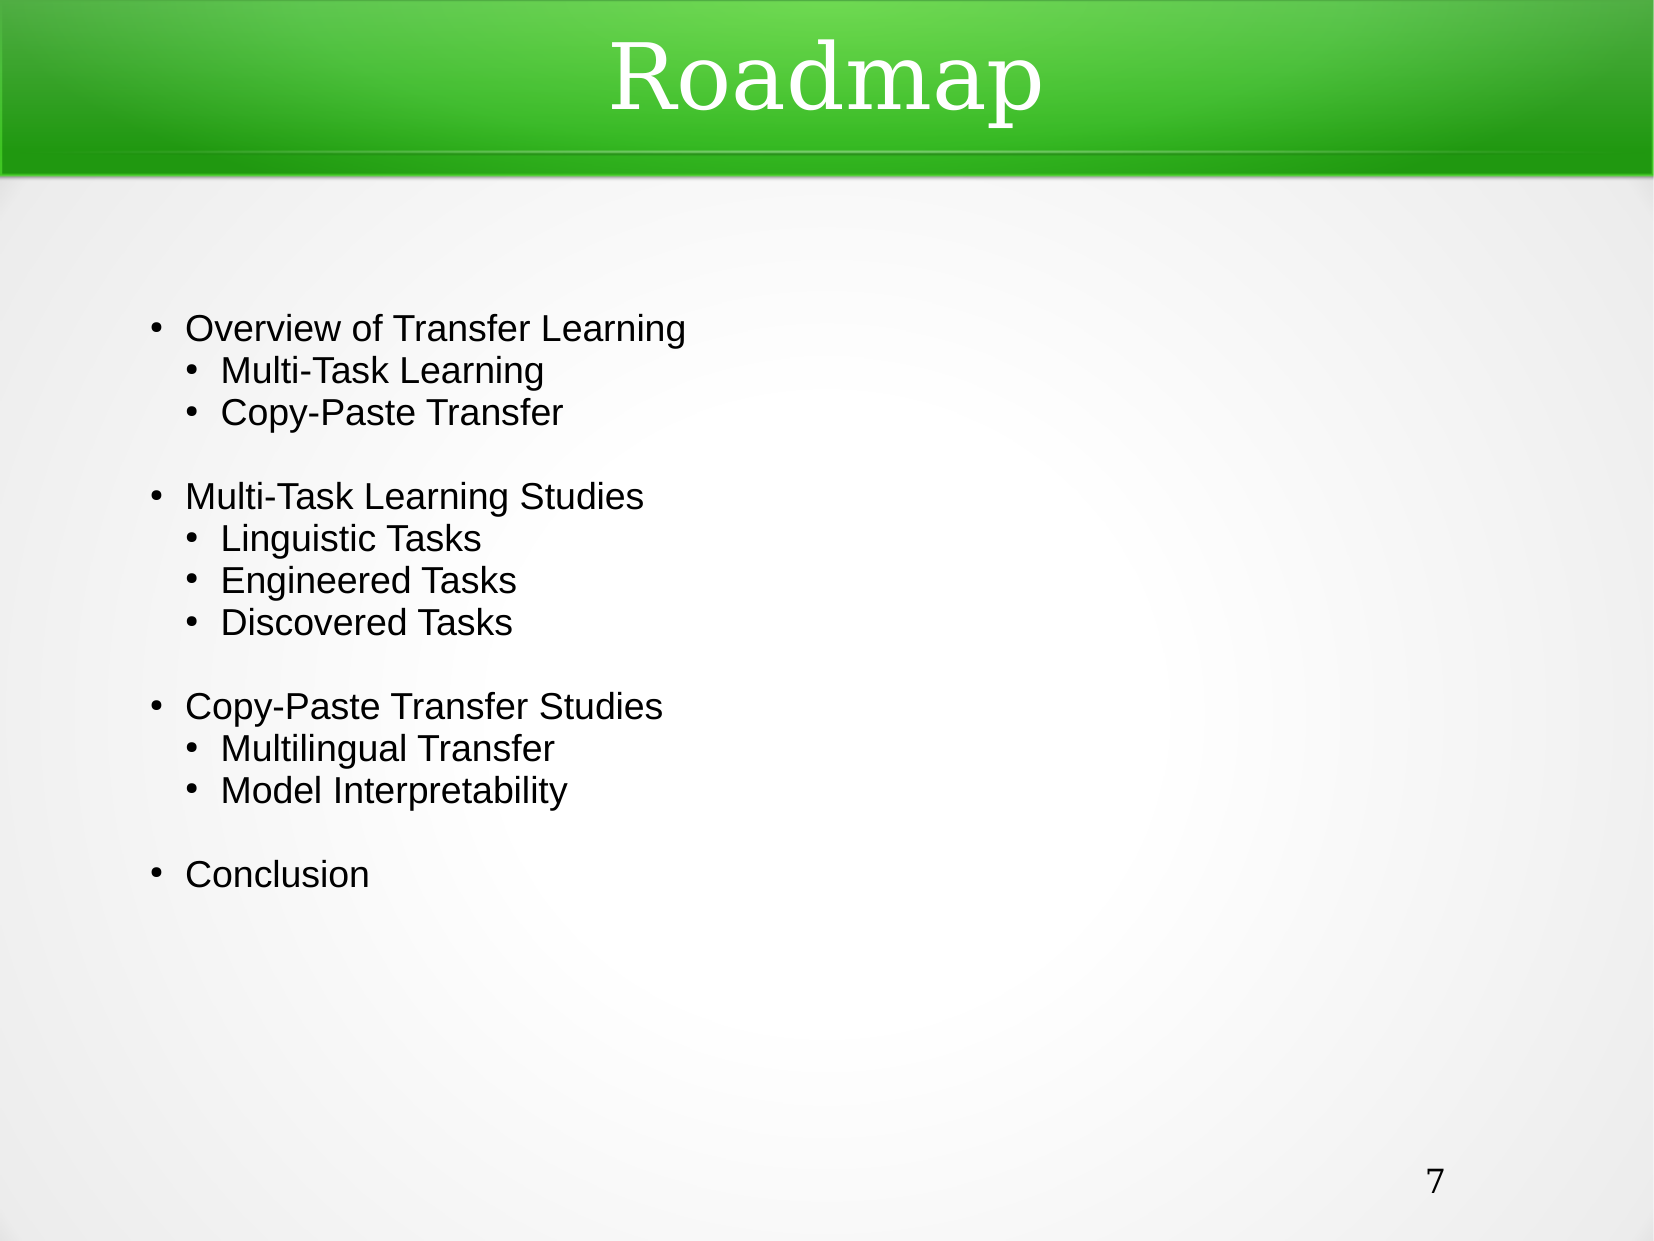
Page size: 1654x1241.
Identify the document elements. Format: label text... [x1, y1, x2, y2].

title Roadmap [82, 11, 1571, 154]
text_box Overview of Transfer Learning Multi-Task Learning Copy-Paste Transfer Multi-Task Learning Studies Linguistic Tasks Engineered Tasks Discovered Tasks Copy-Paste Transfer Studies Multilingual Transfer Model Interpretability Conclusion [135, 300, 1516, 903]
picture [0, 0, 1654, 1241]
